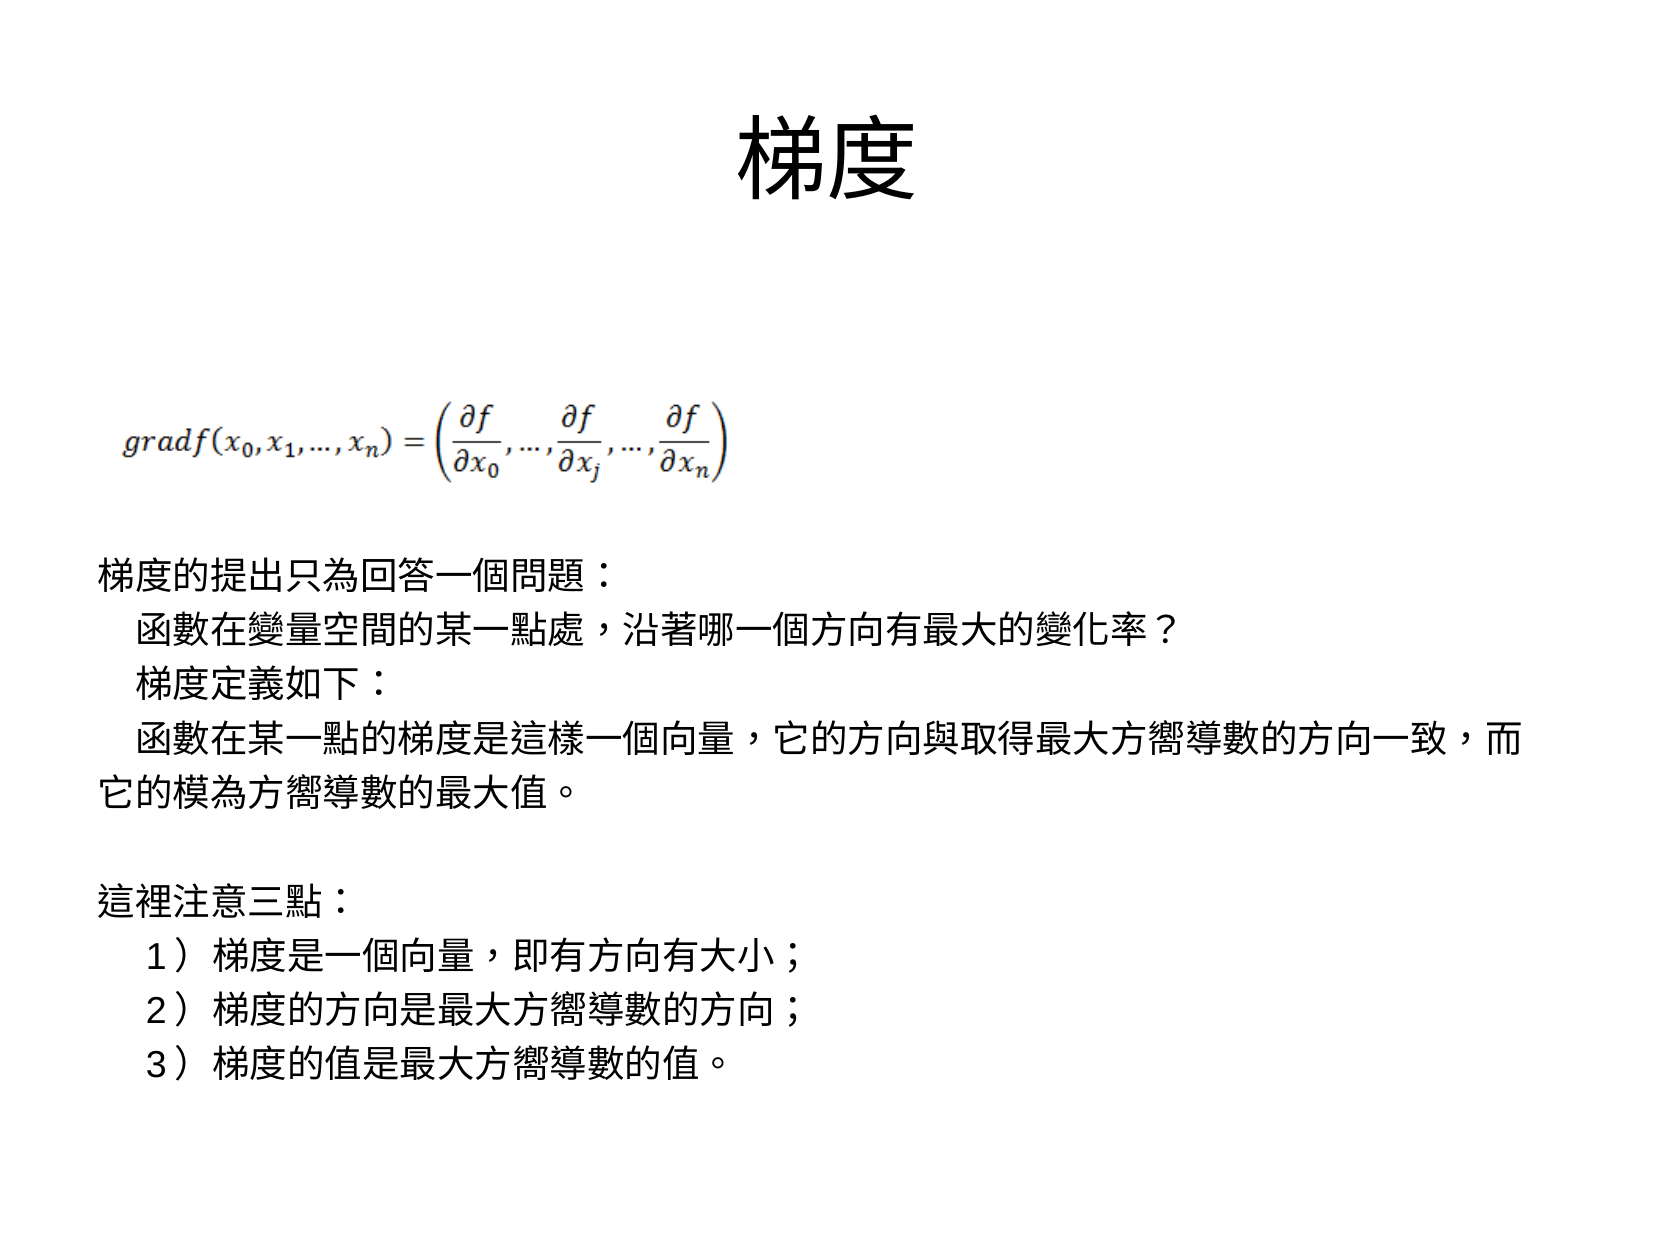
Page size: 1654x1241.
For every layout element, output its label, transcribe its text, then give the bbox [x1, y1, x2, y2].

text_box 梯度的提出只為回答一個問題： 函數在變量空間的某一點處，沿著哪一個方向有最大的變化率？ 梯度定義如下： 函數在某一點的梯度是這樣一個向量，它的方向與取得最大方嚮導數的方向一致，而它的模為方嚮導數的最大值。 這裡注意三點： 1）梯度是一個向量，即有方向有大小； 2）梯度的方向是最大方嚮導數的方向； 3）梯度的值是最大方嚮導數的值。 [82, 538, 1567, 1087]
picture [121, 386, 733, 497]
title 梯度 [82, 49, 1571, 257]
